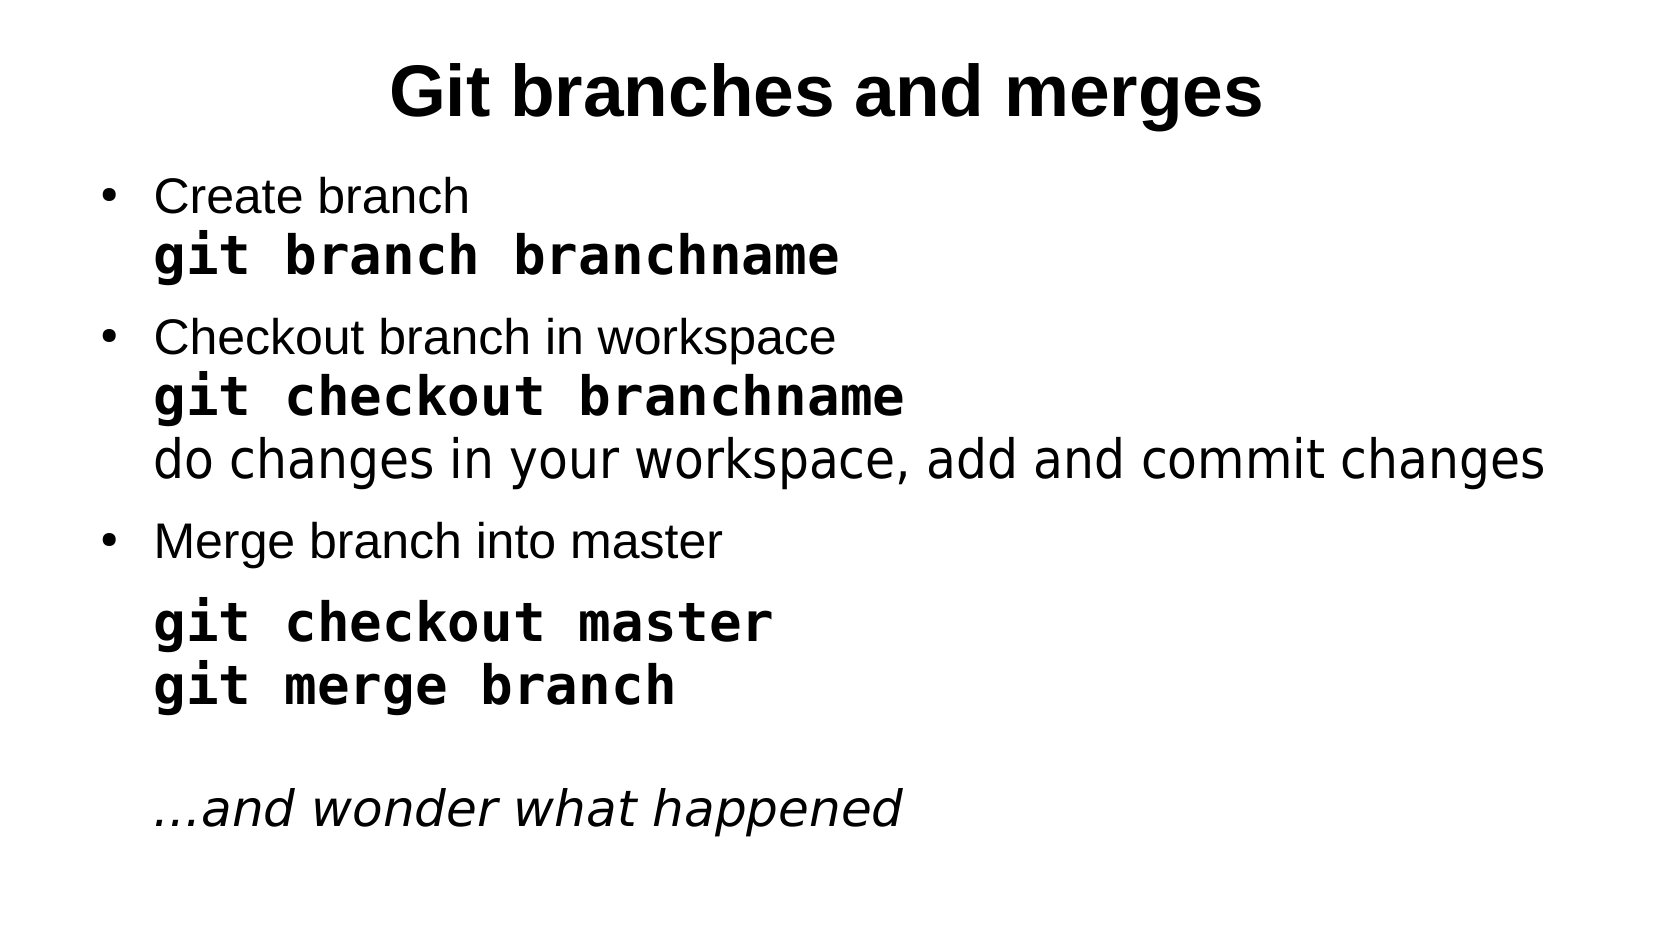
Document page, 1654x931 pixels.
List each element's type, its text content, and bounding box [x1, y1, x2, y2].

list Create branch git branch branchname Checkout branch in workspace git checkout branchname do changes in your workspace, add and commit changes Merge branch into master git checkout master git merge branch ...and wonder what happened [82, 168, 1607, 889]
title Git branches and merges [82, 50, 1571, 133]
